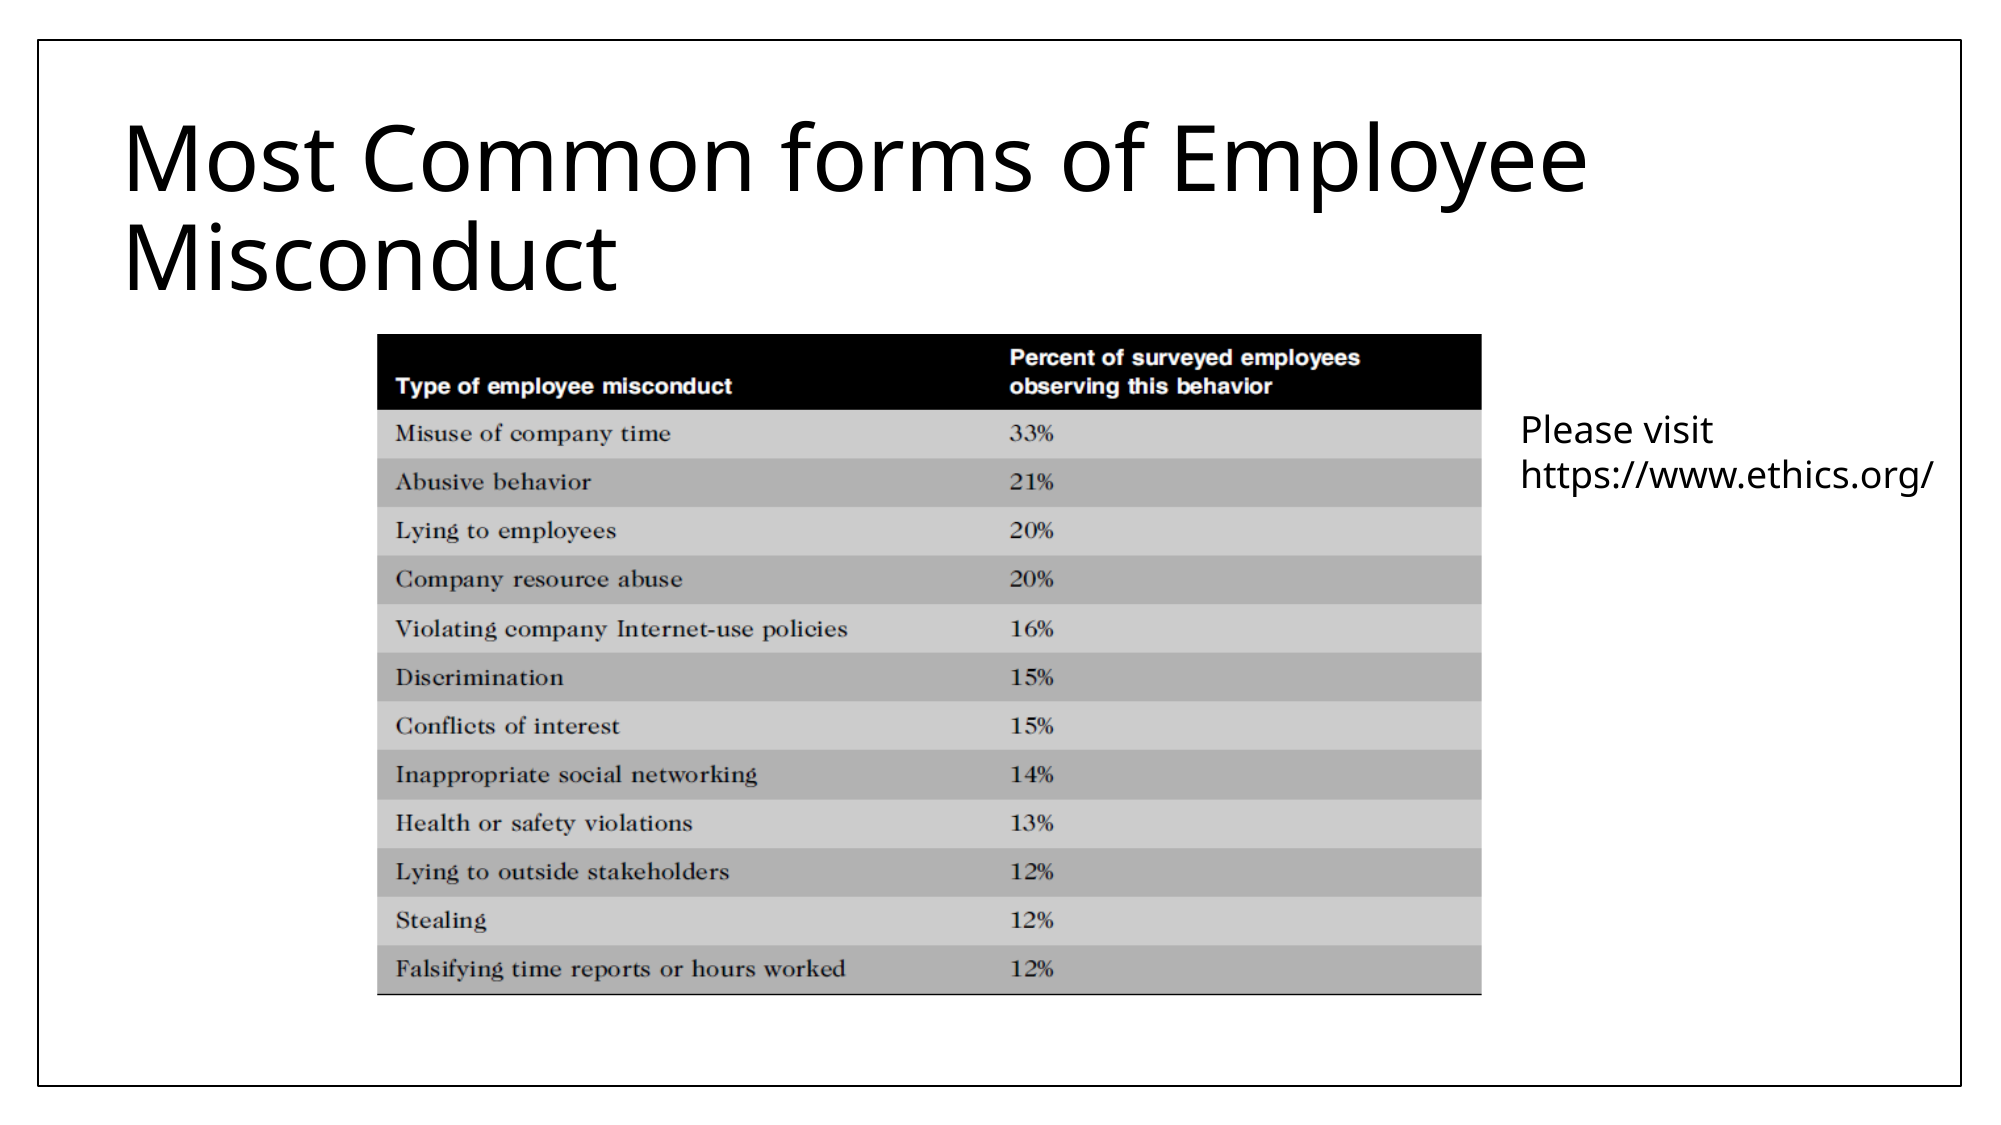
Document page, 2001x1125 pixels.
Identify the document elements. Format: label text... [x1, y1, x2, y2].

picture [376, 334, 1482, 998]
title Most Common forms of Employee Misconduct [106, 99, 1901, 323]
text_box Please visit https://www.ethics.org/ [1505, 399, 1950, 504]
